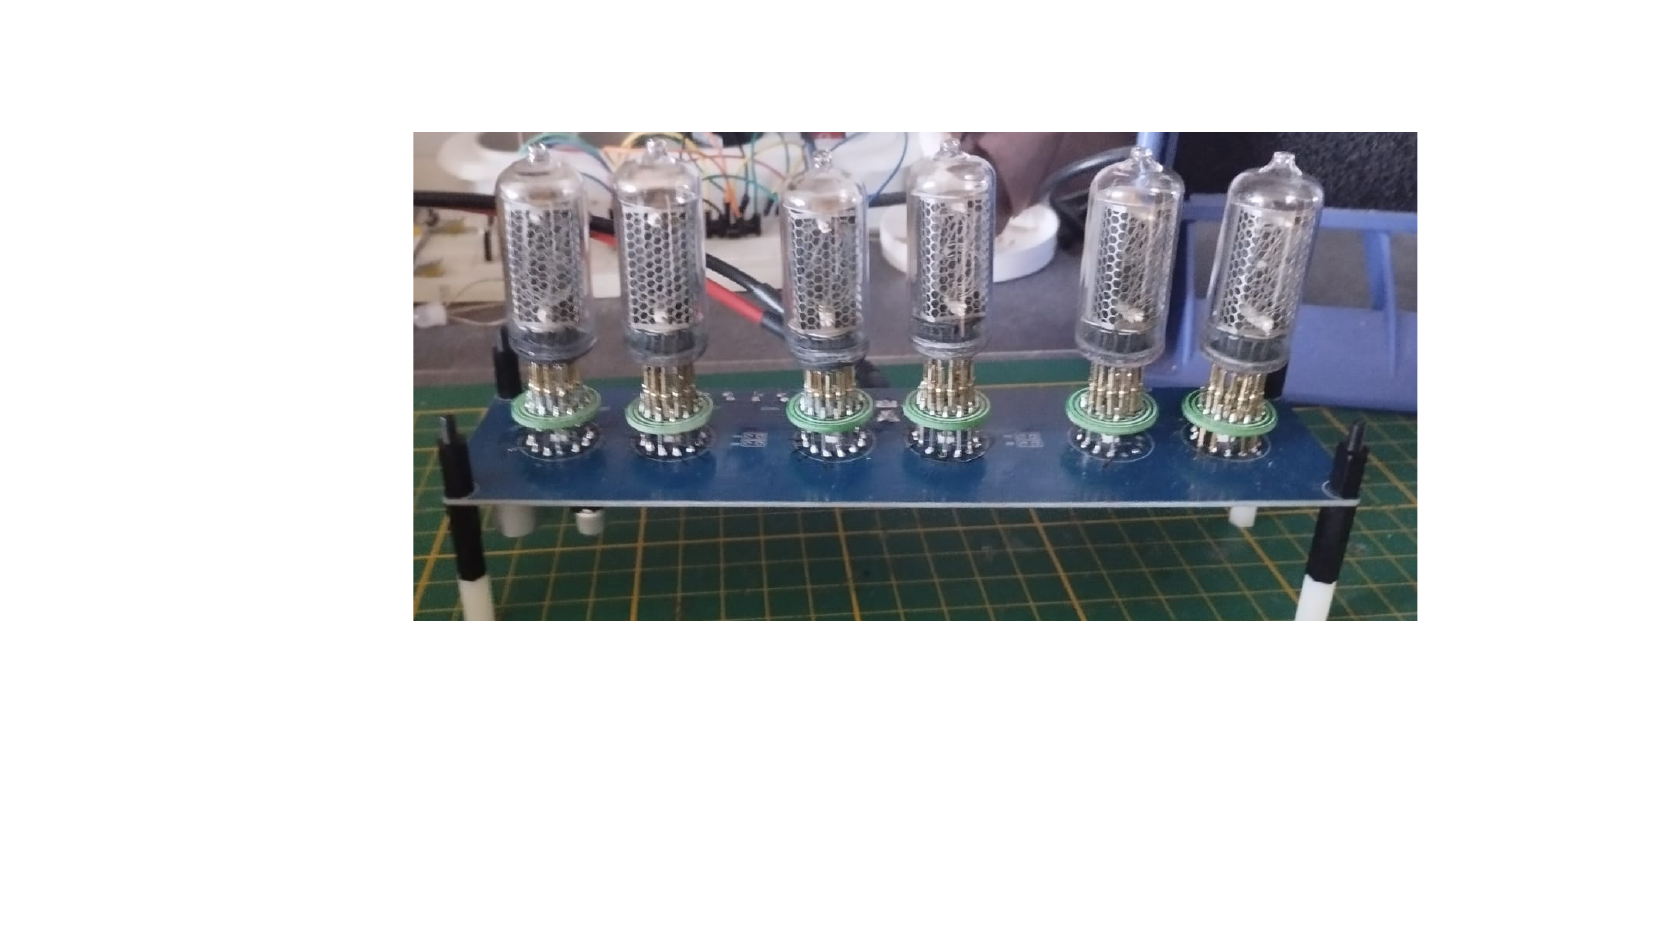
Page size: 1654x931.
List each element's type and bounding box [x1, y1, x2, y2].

picture [413, 132, 1418, 621]
